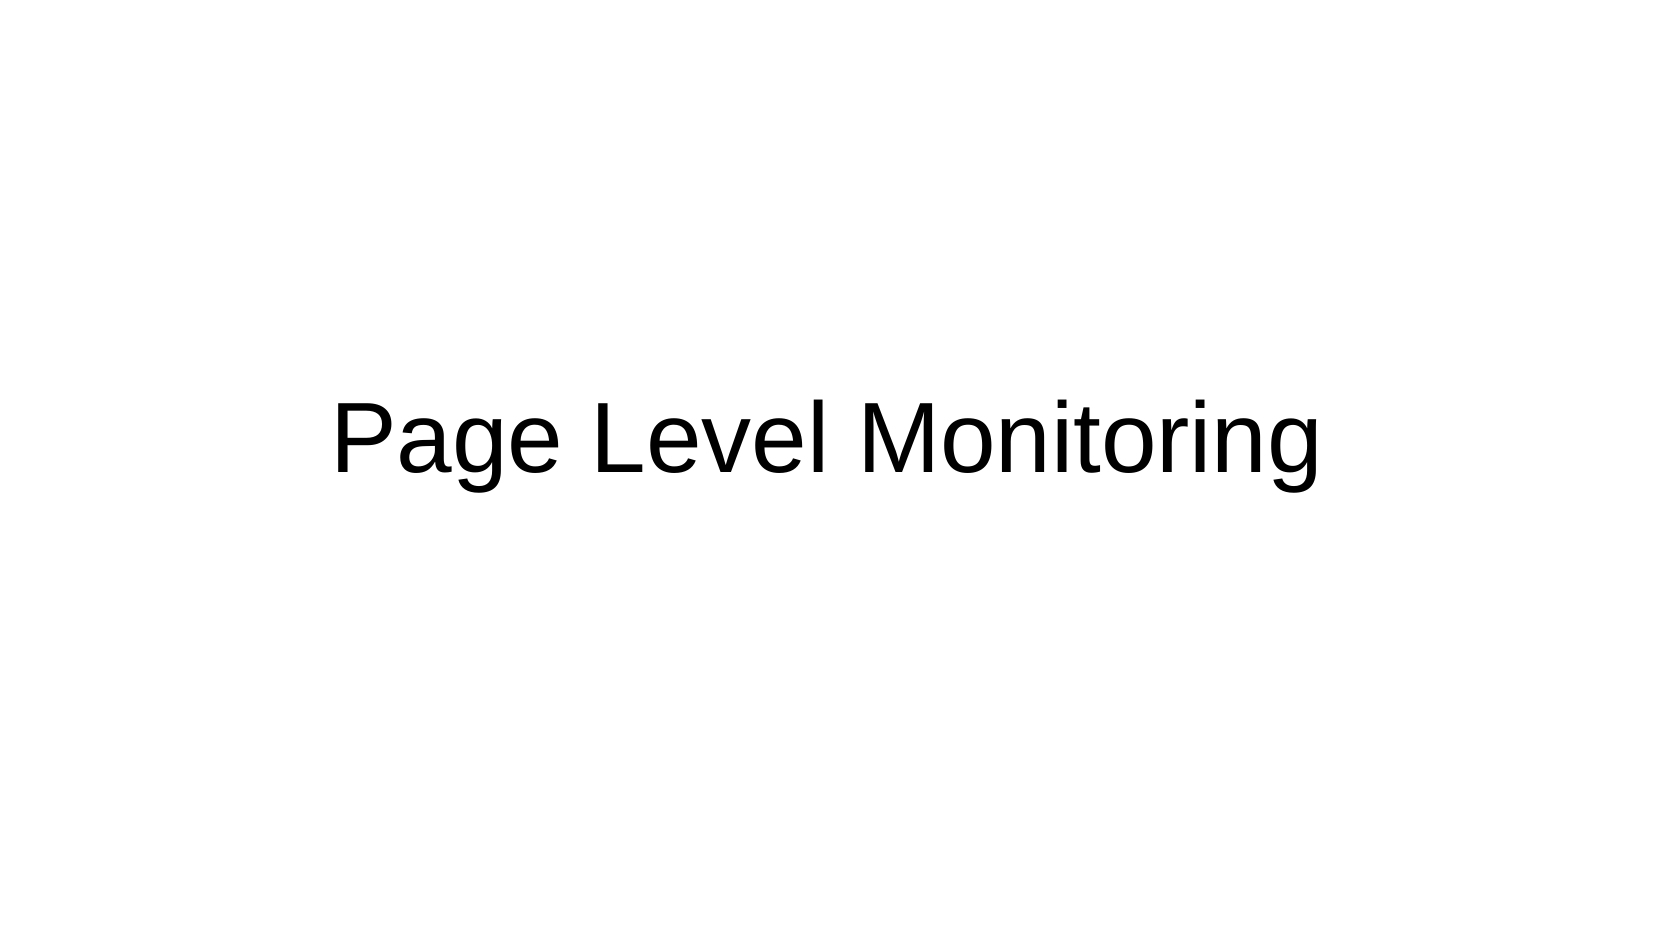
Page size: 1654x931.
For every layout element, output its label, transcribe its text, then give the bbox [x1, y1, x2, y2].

text_box Page Level Monitoring [82, 108, 1571, 767]
